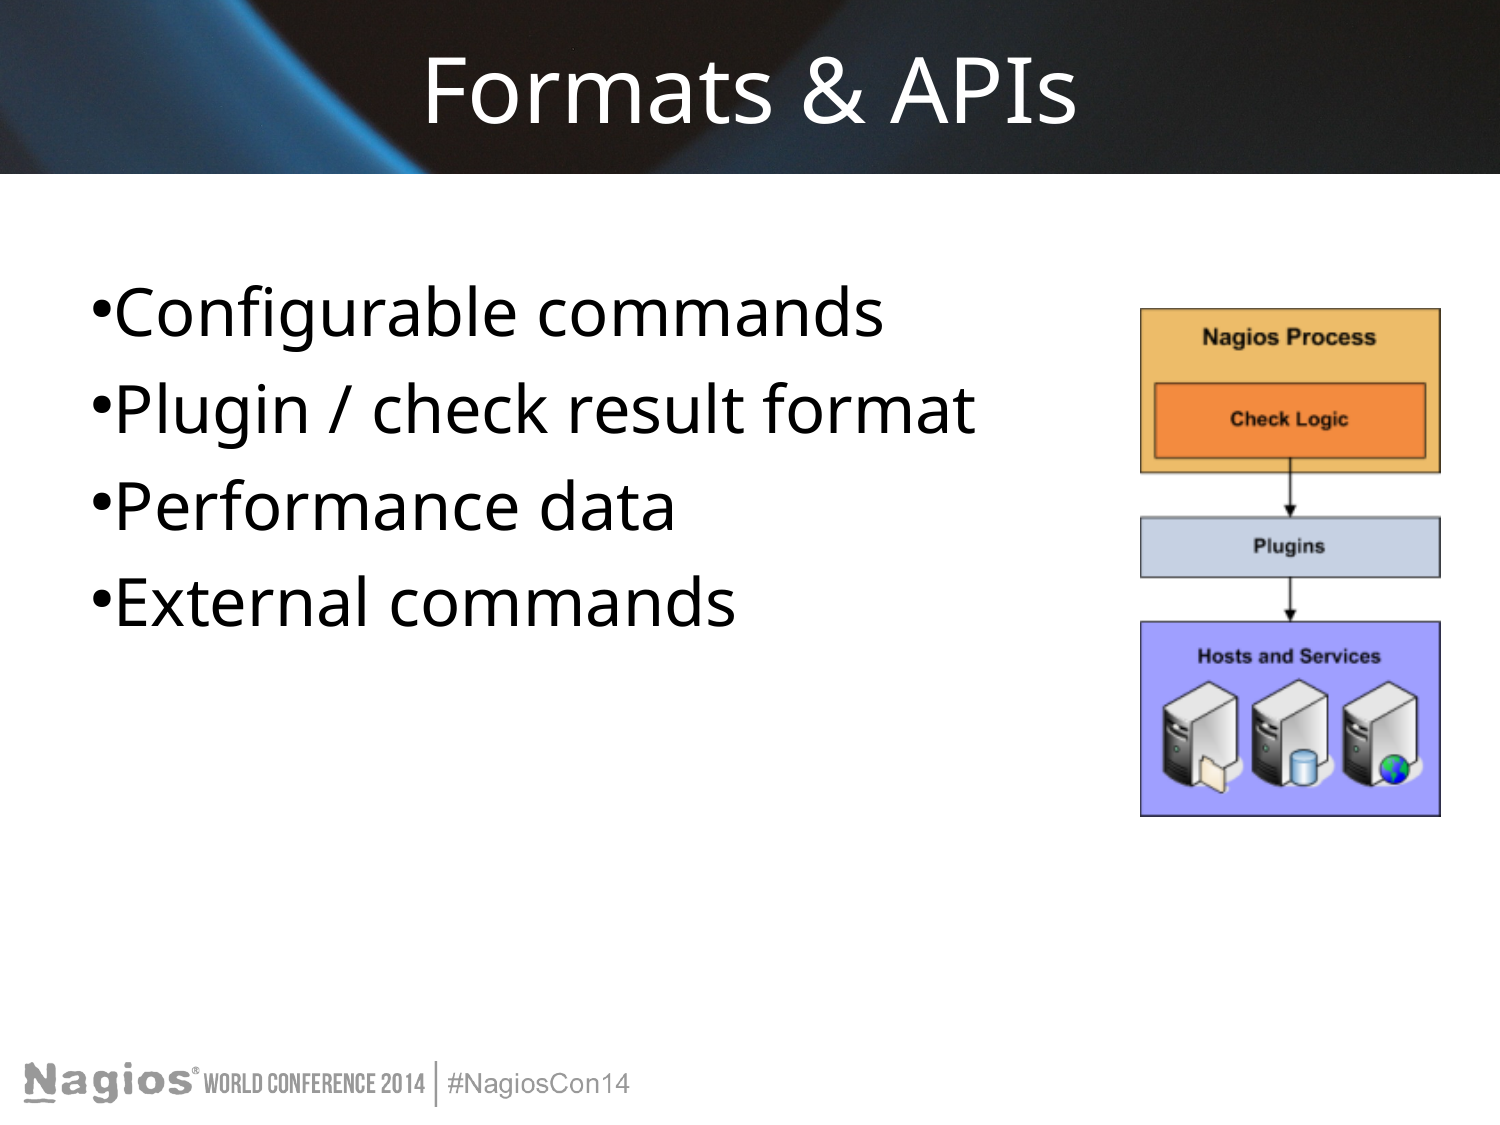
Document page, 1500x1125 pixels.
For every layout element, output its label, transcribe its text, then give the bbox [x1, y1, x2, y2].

title Formats & APIs [75, 0, 1426, 174]
picture [1426, 308, 1441, 817]
list Configurable commands Plugin / check result format Performance data External commands [75, 262, 1426, 1005]
